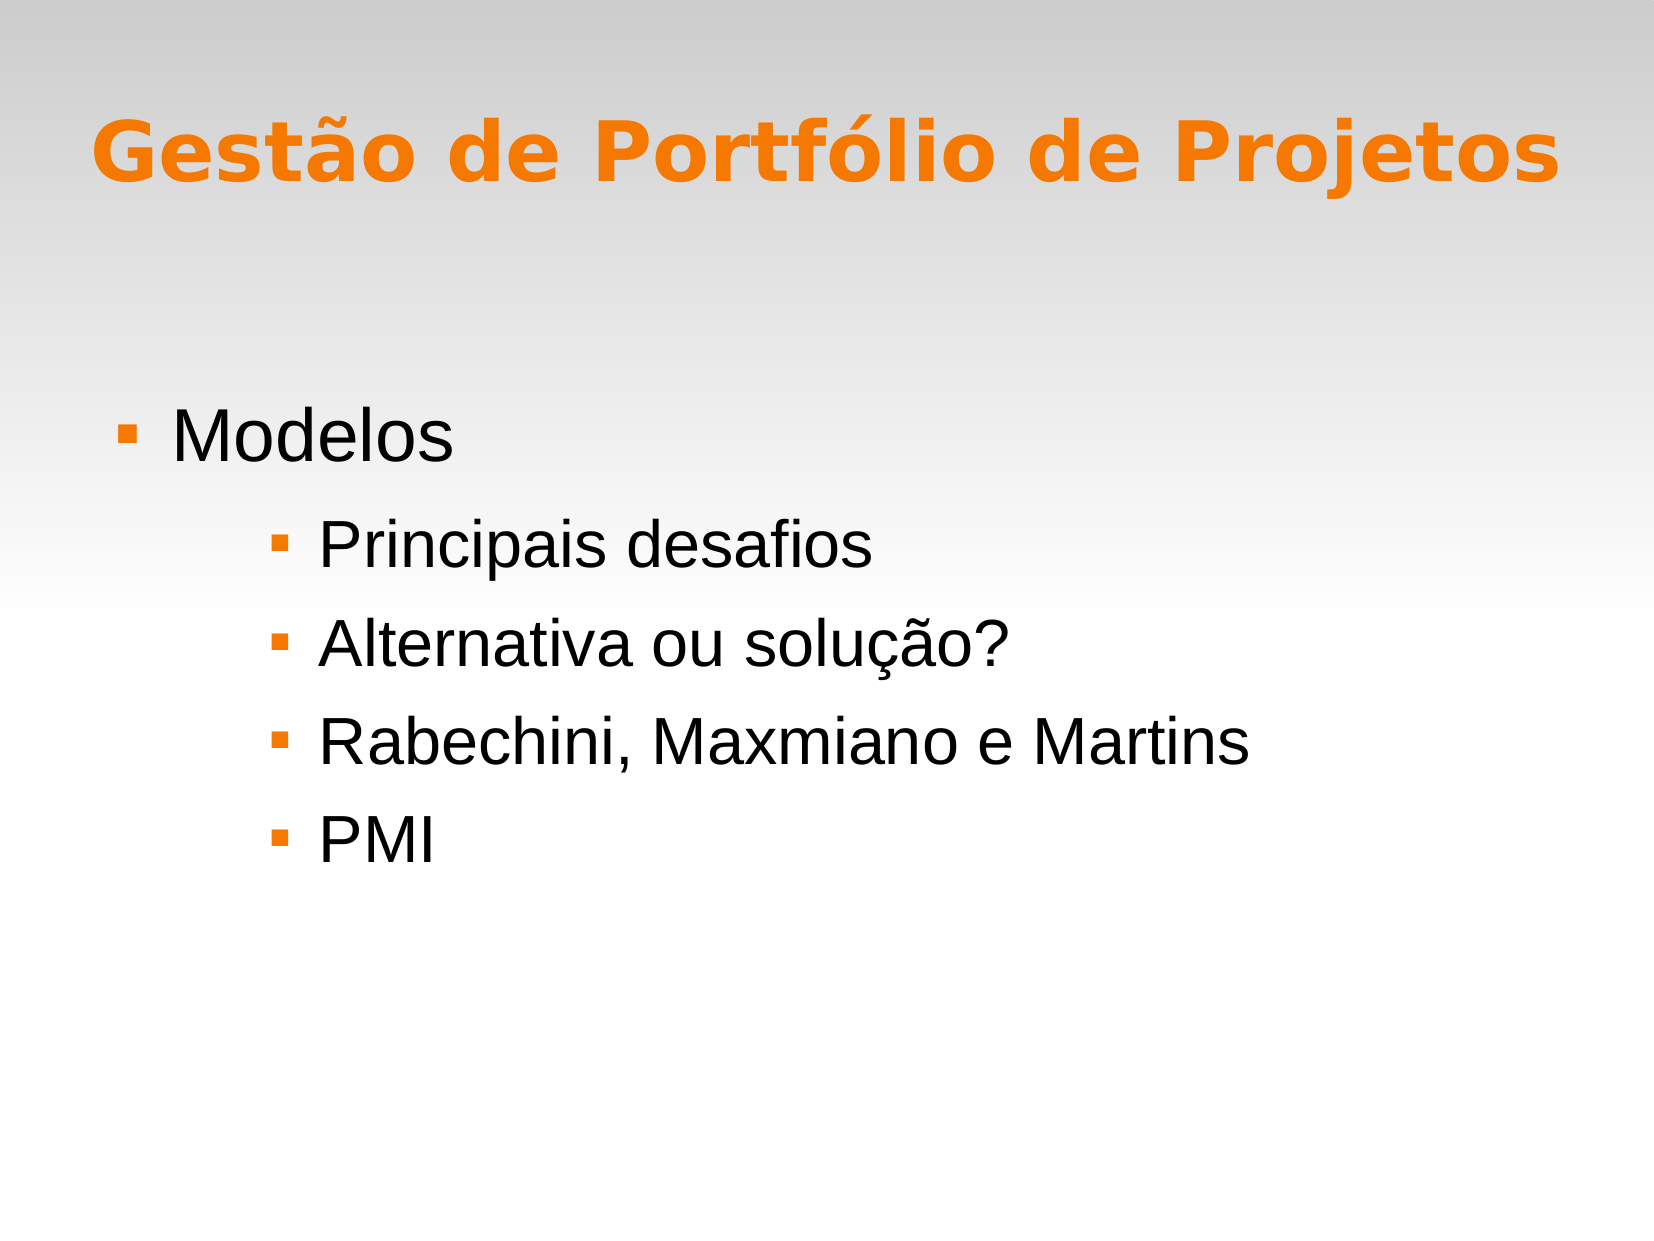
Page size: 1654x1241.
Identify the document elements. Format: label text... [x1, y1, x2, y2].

list Modelos Principais desafios Alternativa ou solução? Rabechini, Maxmiano e Martins PMI [82, 290, 1571, 1094]
title Gestão de Portfólio de Projetos [82, 56, 1571, 250]
